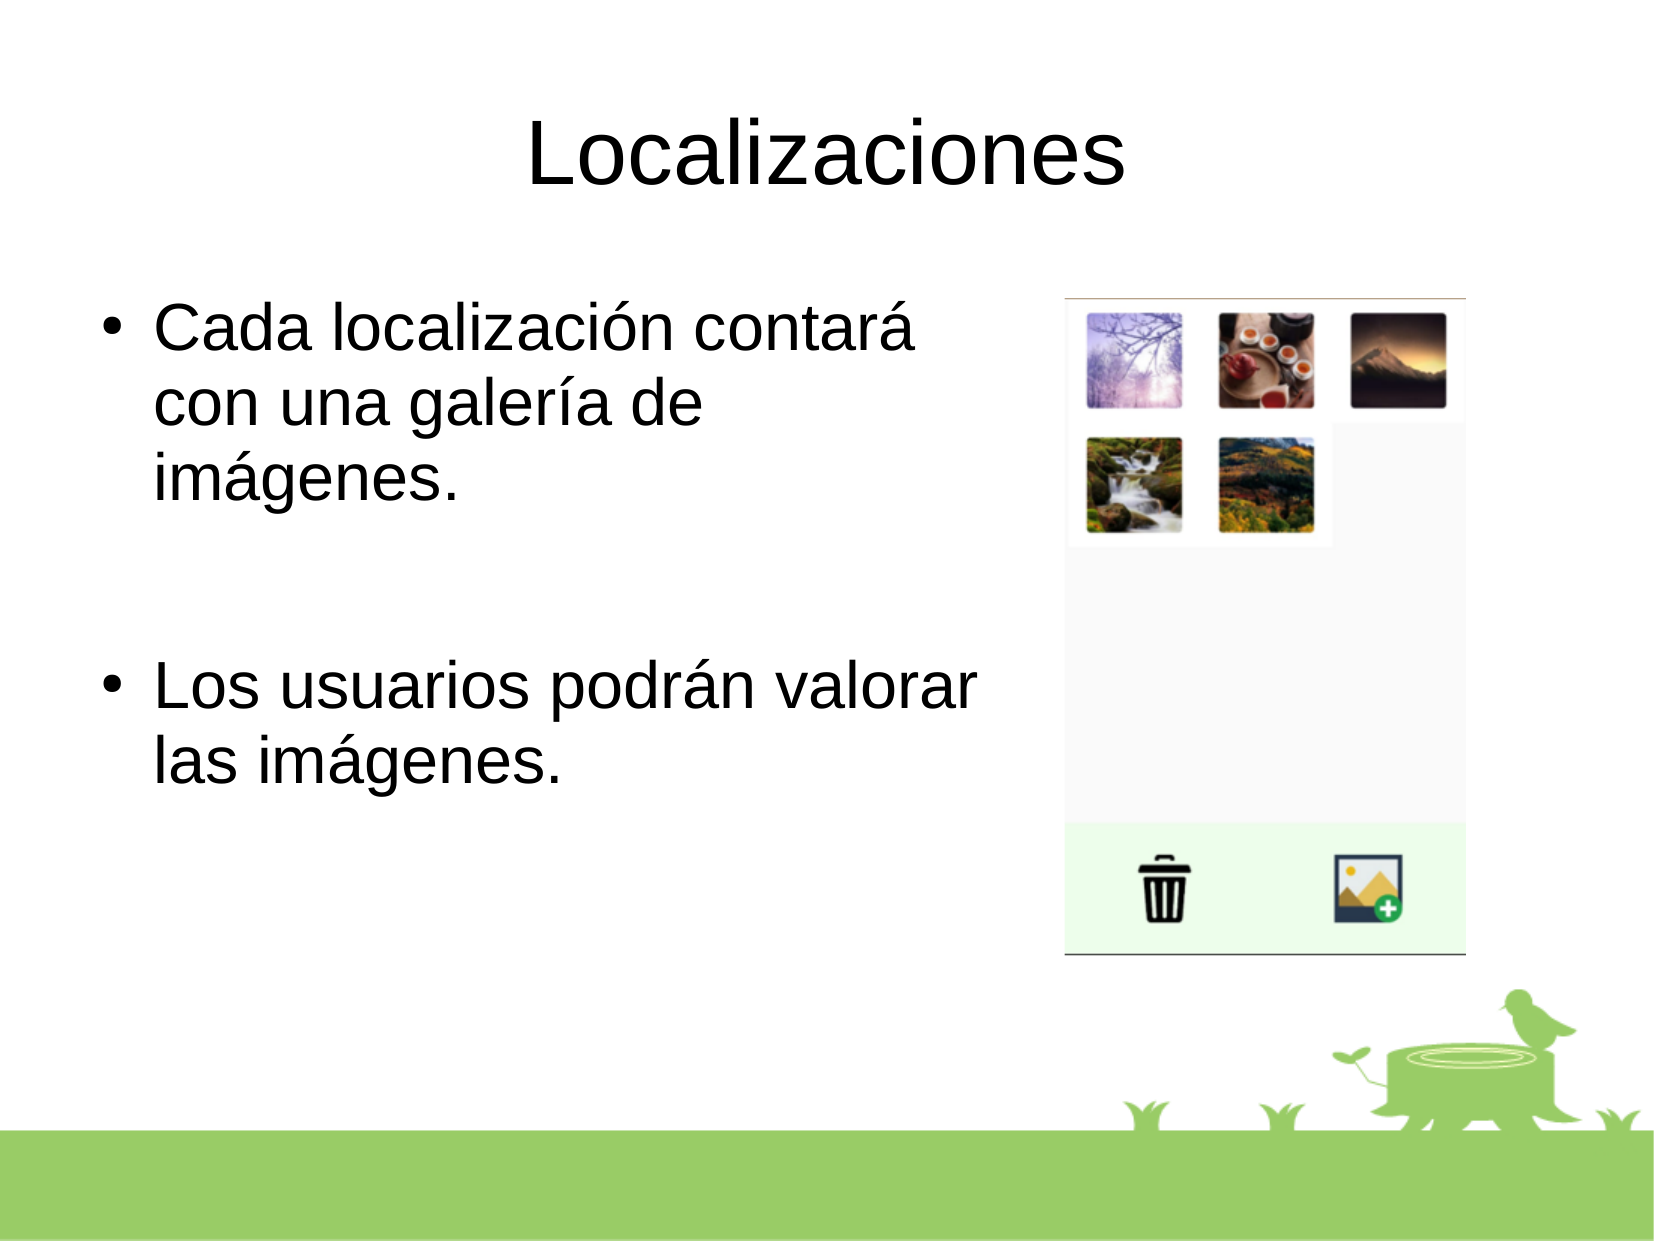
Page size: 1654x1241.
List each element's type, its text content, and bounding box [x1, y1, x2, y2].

picture [0, 0, 1654, 1241]
title Localizaciones [82, 49, 1571, 257]
list Cada localización contará con una galería de imágenes. Los usuarios podrán valorar las imágenes. [82, 290, 993, 1010]
